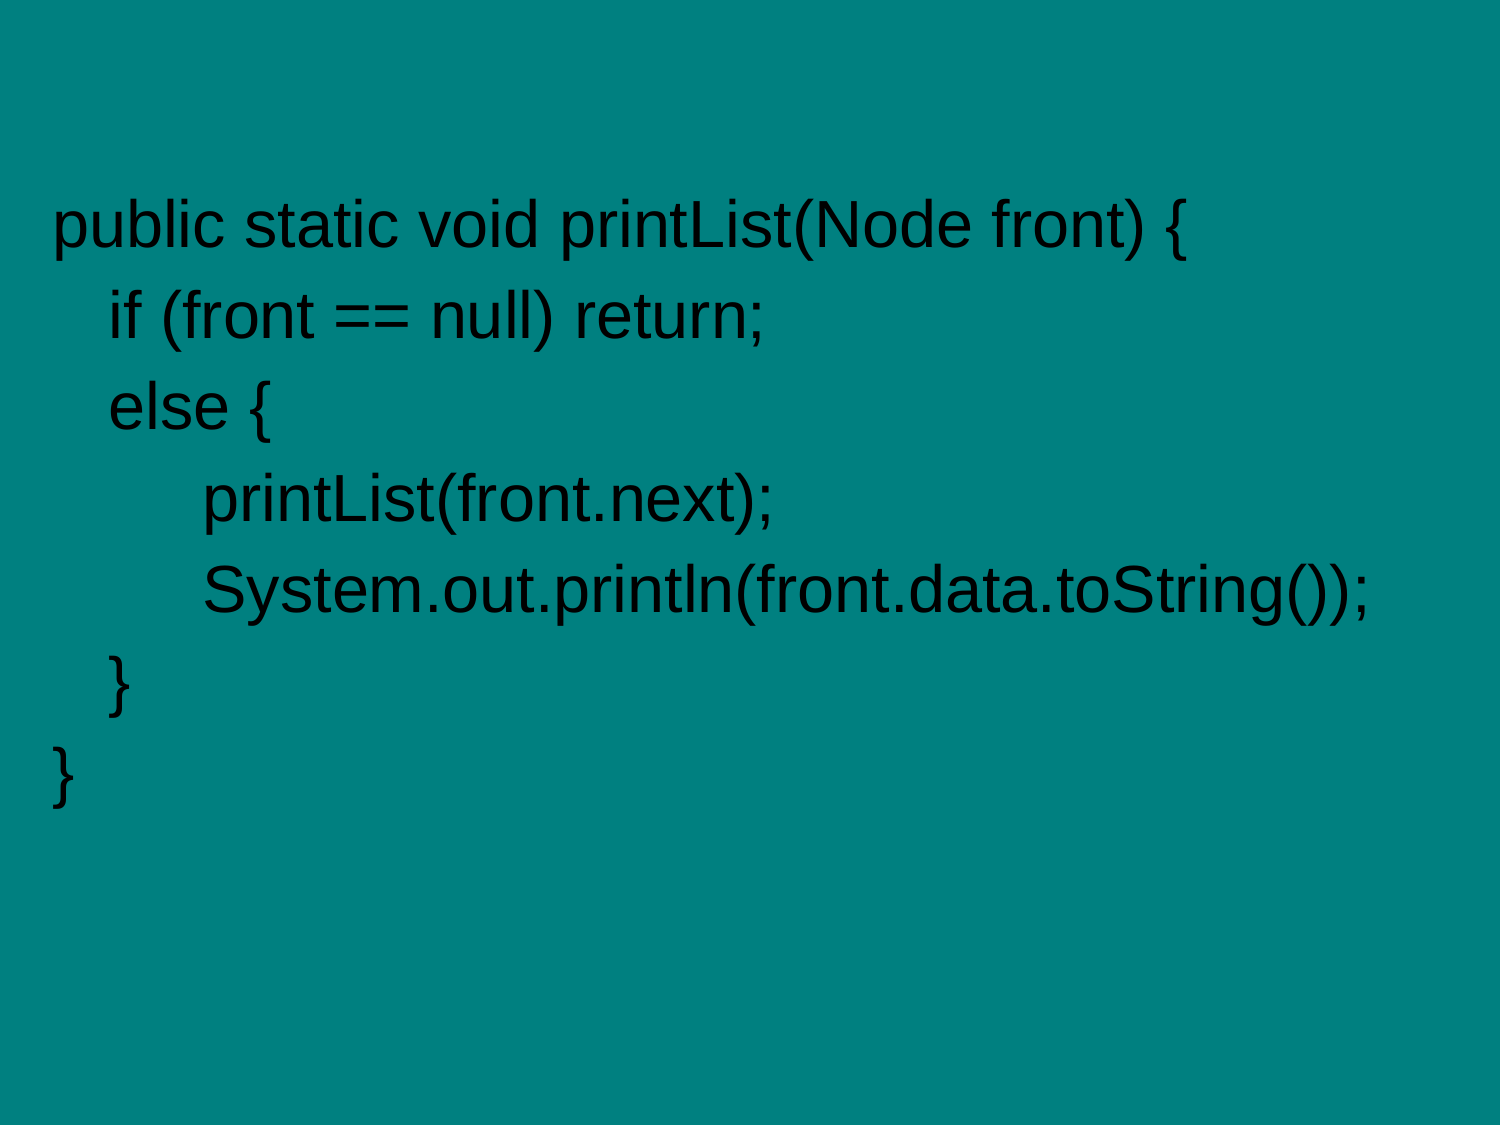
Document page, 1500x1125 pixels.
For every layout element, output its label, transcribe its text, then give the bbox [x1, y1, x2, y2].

list public static void printList(Node front) { if (front == null) return; else { printList(front.next); System.out.println(front.data.toString()); } } [37, 87, 1450, 1000]
